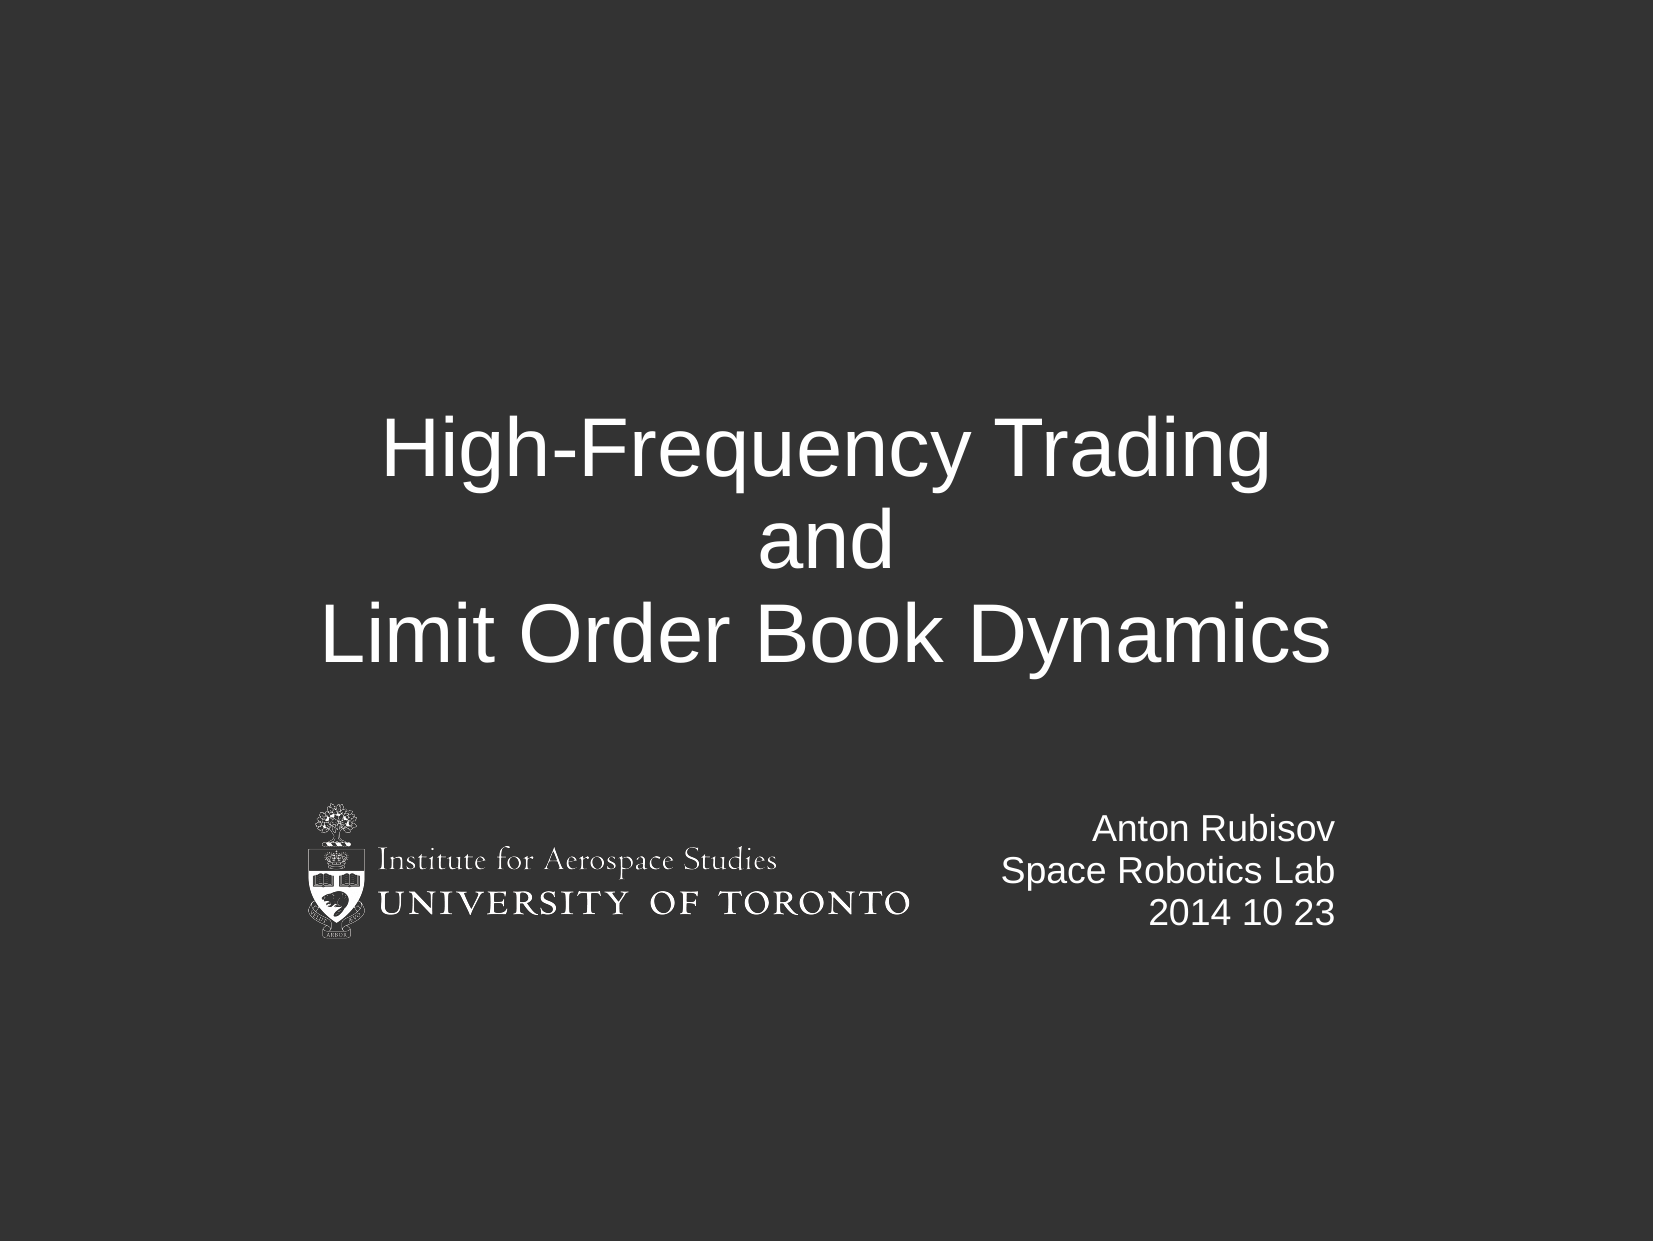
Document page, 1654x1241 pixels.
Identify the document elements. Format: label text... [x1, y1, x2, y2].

text_box Anton Rubisov Space Robotics Lab 2014 10 23 [917, 800, 1351, 942]
subtitle High-Frequency Trading and Limit Order Book Dynamics [99, 180, 1554, 901]
picture [300, 795, 917, 946]
